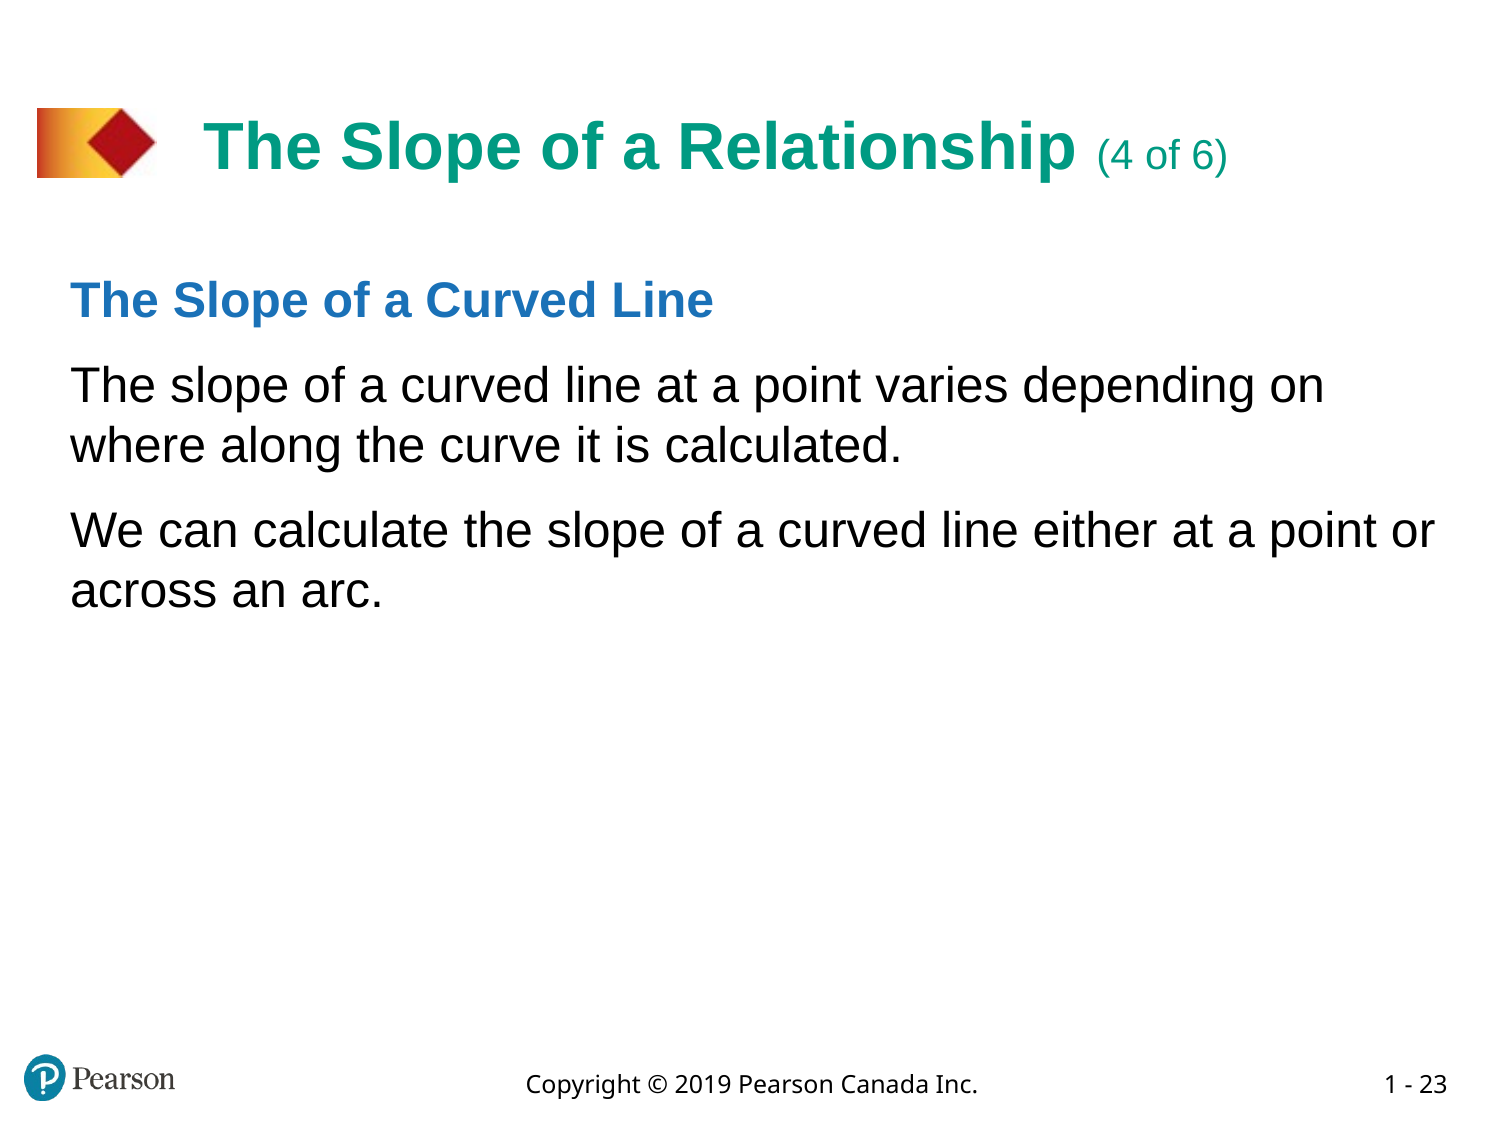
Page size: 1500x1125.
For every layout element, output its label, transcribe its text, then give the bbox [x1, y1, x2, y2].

picture [31, 1063, 59, 1095]
title The Slope of a Relationship (4 of 6) [188, 50, 1364, 236]
picture [24, 1054, 43, 1074]
picture [49, 1054, 175, 1101]
list The Slope of a Curved Line The slope of a curved line at a point varies depending on where along the curve it is calculated. We can calculate the slope of a curved line either at a point or across an arc. [37, 259, 1463, 1038]
picture [37, 108, 157, 178]
picture [24, 1084, 35, 1101]
